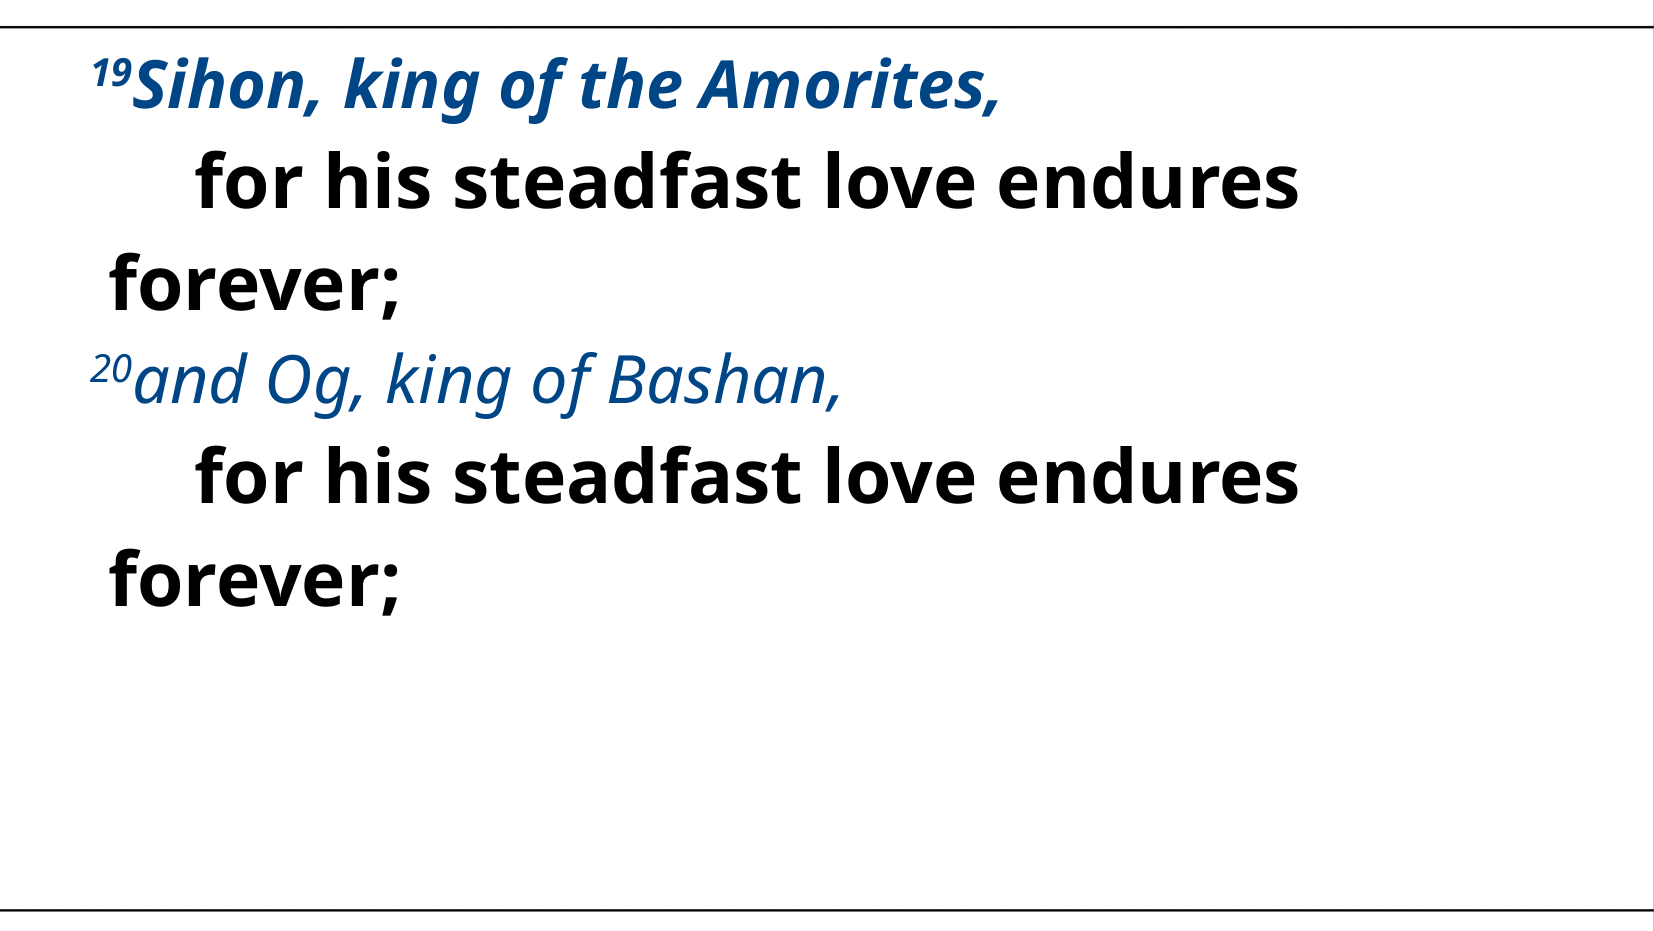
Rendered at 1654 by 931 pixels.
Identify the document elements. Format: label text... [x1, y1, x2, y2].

picture [0, 0, 1654, 931]
text_box 19Sihon, king of the Amorites, for his steadfast love endures forever; 20and Og, king of Bashan, for his steadfast love endures forever; [75, 30, 1576, 422]
